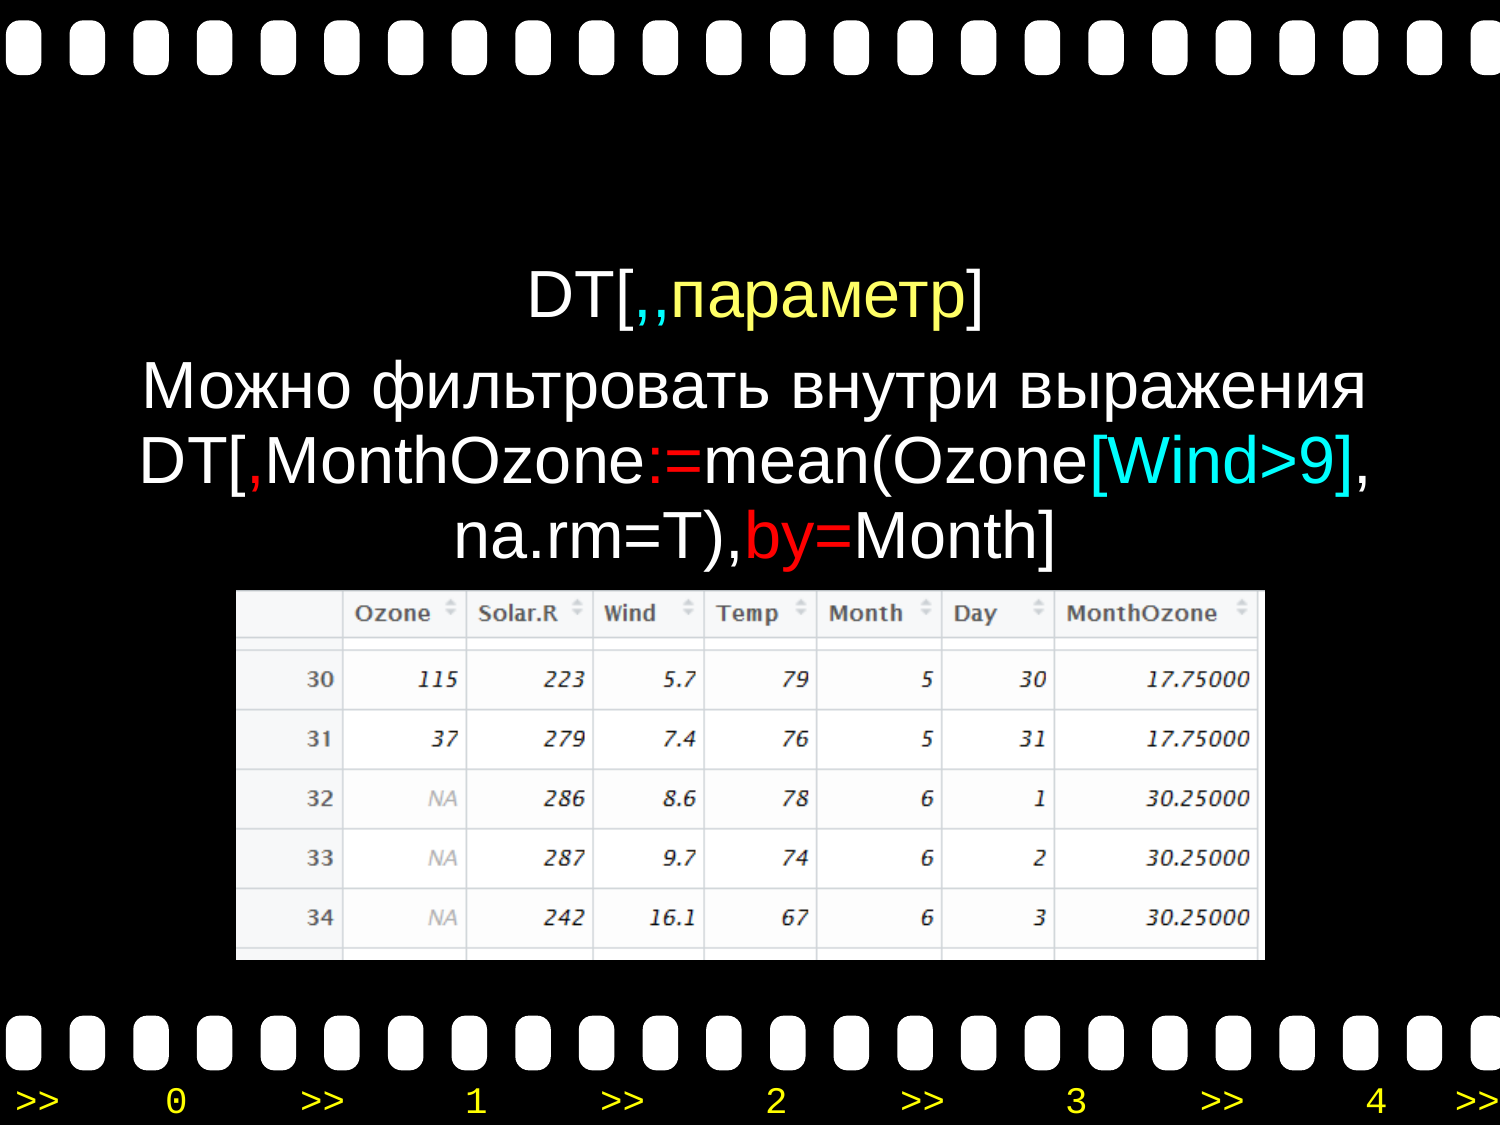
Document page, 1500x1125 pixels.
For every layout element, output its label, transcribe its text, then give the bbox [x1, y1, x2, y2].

picture [236, 590, 1265, 960]
subtitle DT[,,параметр] Можно фильтровать внутри выражения DT[,MonthOzone:=mean(Ozone[Wind>9], na.rm=T),by=Month] [118, 185, 1394, 827]
